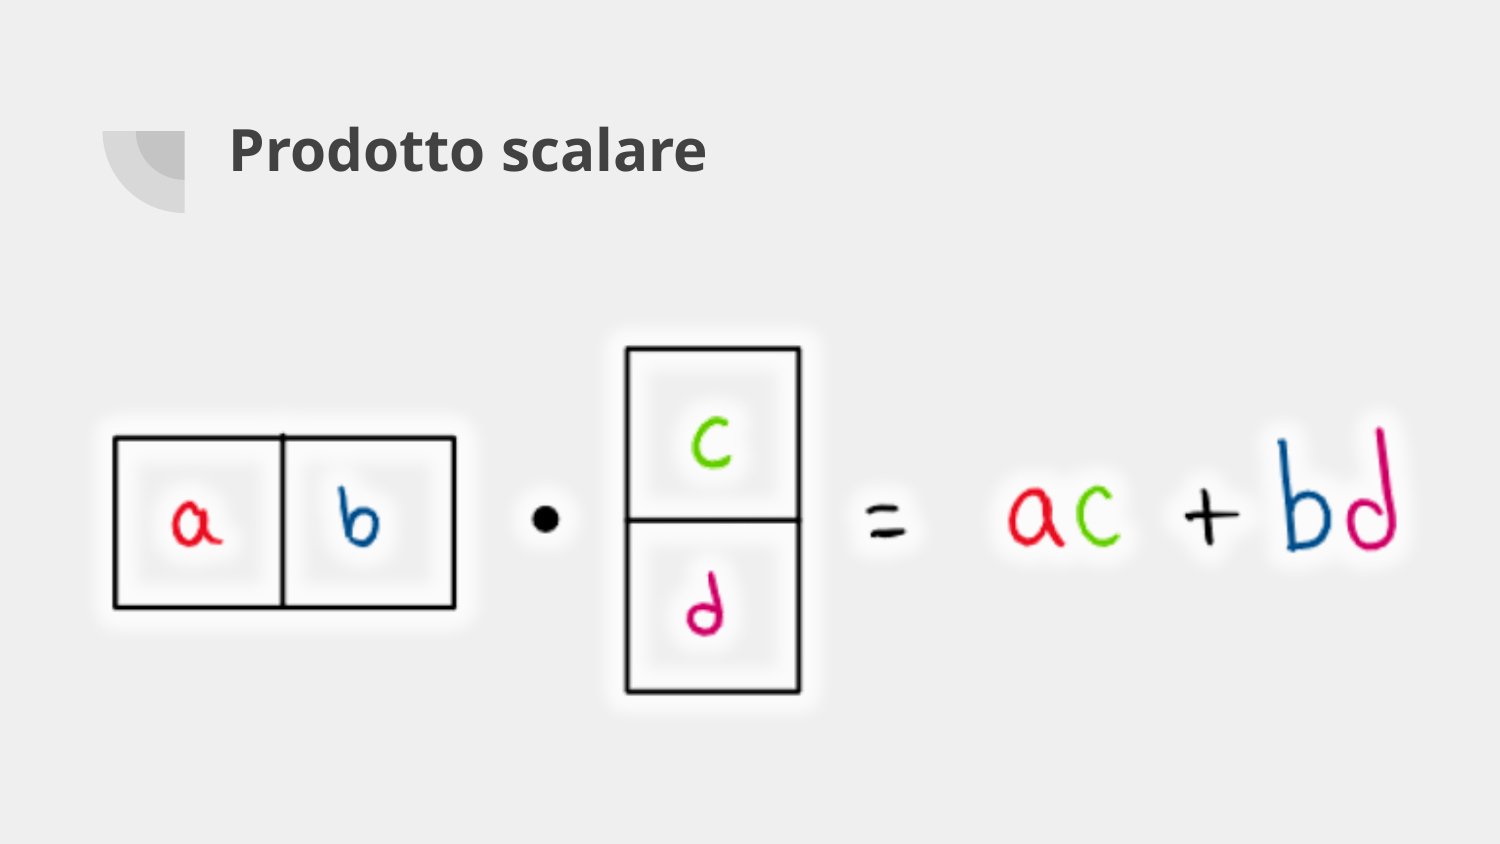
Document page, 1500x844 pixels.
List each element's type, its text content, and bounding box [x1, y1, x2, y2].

title Prodotto scalare [213, 98, 1368, 263]
picture [58, 299, 1442, 744]
